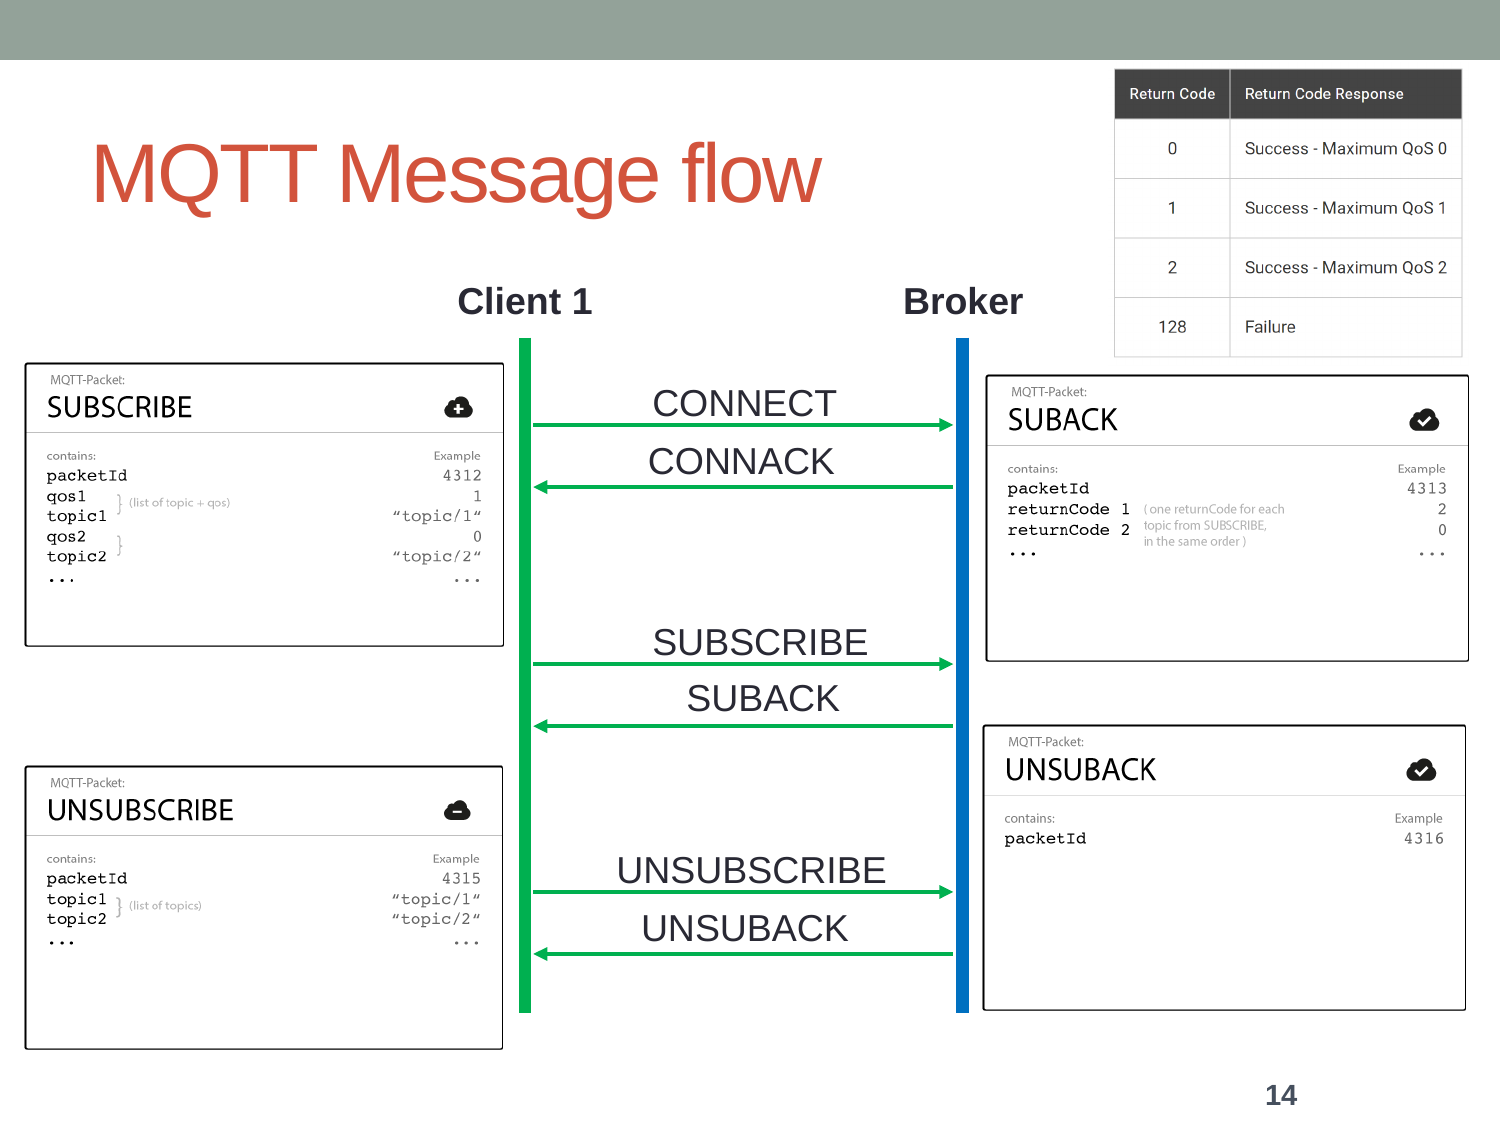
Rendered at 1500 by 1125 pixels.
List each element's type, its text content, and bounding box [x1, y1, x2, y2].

text_box UNSUBACK [626, 896, 865, 957]
picture [1108, 62, 1469, 366]
text_box CONNACK [633, 429, 851, 490]
text_box UNSUBSCRIBE [601, 838, 902, 899]
text_box Broker [888, 269, 1039, 330]
picture [24, 362, 504, 648]
text_box SUBACK [671, 667, 856, 727]
picture [24, 765, 503, 1050]
text_box CONNECT [637, 371, 853, 432]
title MQTT Message flow [75, 87, 1108, 250]
picture [985, 374, 1469, 662]
text_box SUBSCRIBE [637, 610, 884, 671]
text_box Client 1 [442, 269, 608, 330]
picture [982, 724, 1466, 1012]
